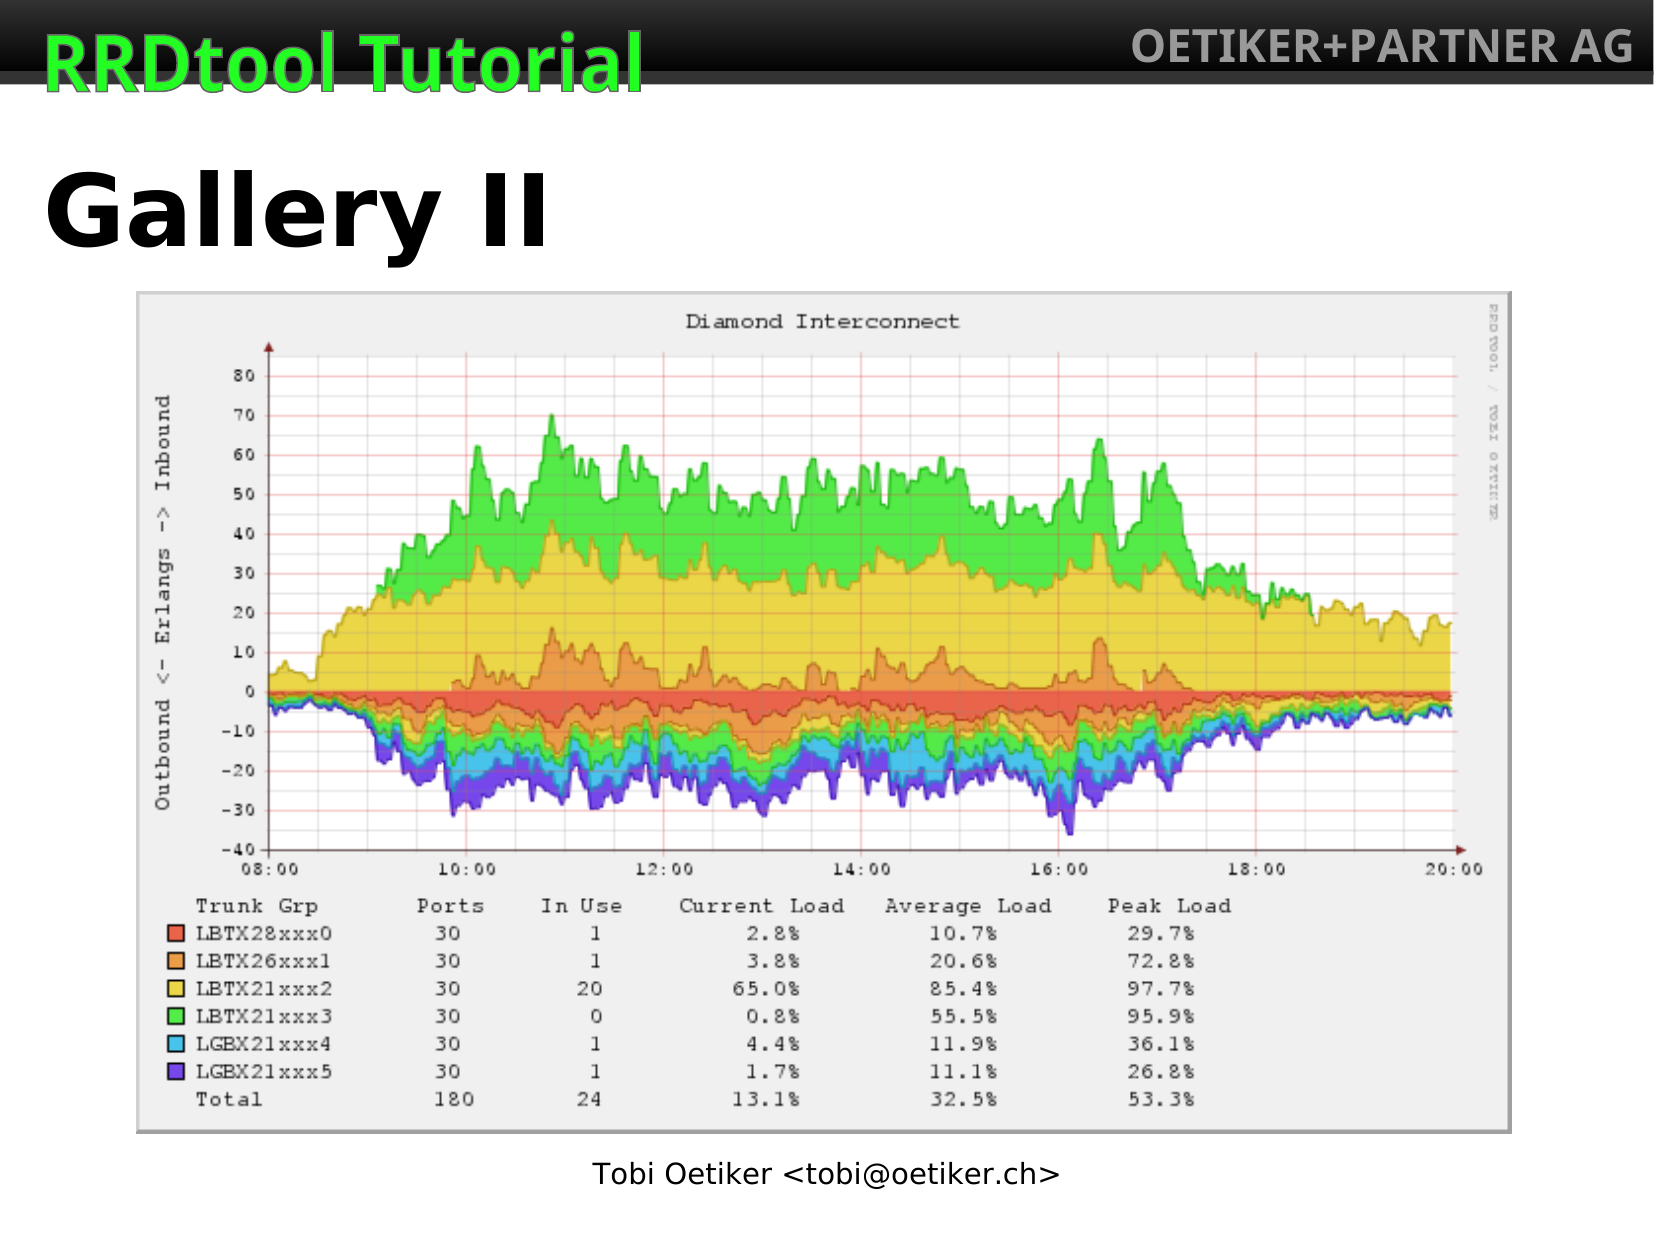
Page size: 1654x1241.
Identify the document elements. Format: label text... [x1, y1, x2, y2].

title Gallery II [43, 144, 1582, 280]
picture [136, 291, 1512, 1134]
